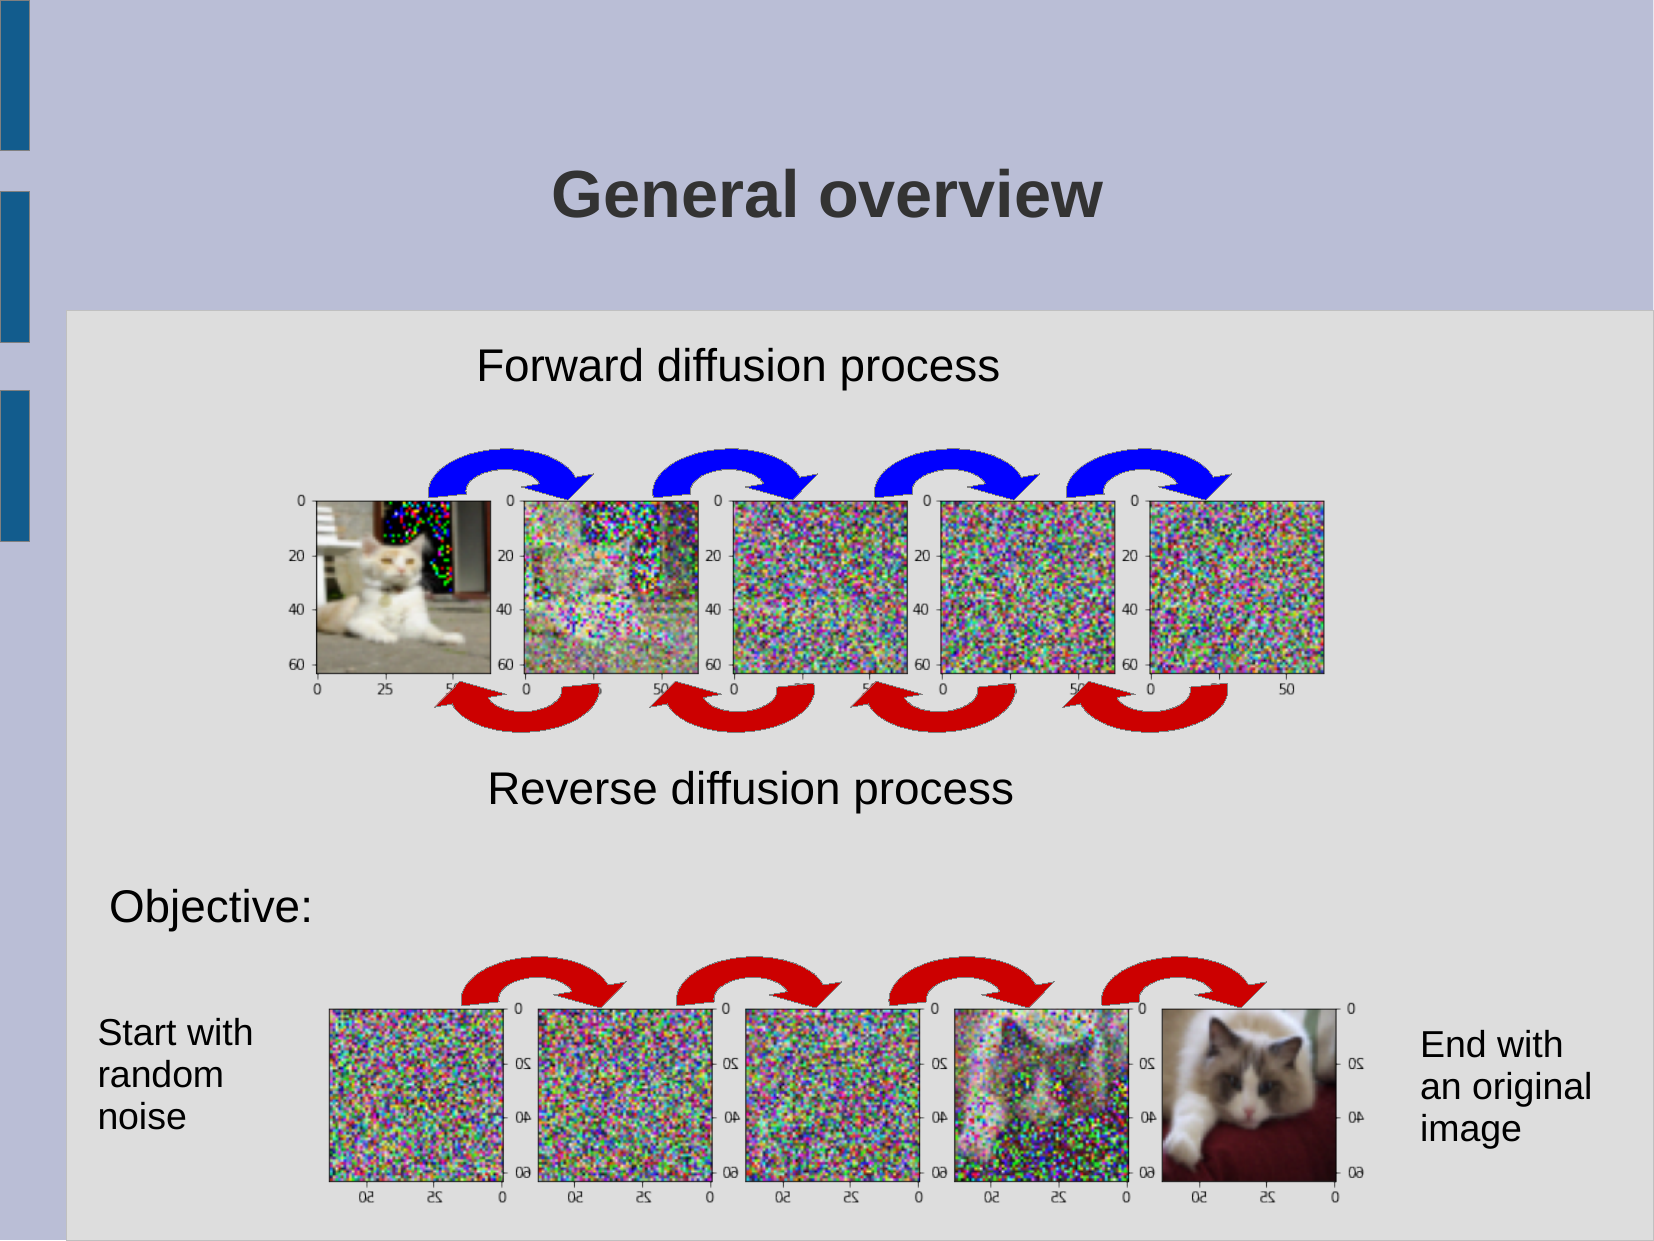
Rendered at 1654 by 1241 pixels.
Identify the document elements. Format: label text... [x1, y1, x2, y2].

text_box [888, 956, 1055, 1008]
text_box [874, 448, 1040, 501]
text_box [850, 681, 1016, 733]
text_box [676, 956, 842, 1008]
text_box [1062, 681, 1228, 733]
text_box [428, 448, 594, 501]
text_box [1101, 956, 1267, 1008]
text_box [1066, 448, 1232, 501]
text_box [461, 956, 627, 1008]
picture [200, 862, 1455, 1241]
text_box Start with random noise [82, 1003, 296, 1145]
text_box [652, 448, 818, 501]
text_box End with an original image [1405, 1015, 1630, 1199]
text_box [649, 681, 815, 733]
title General overview [121, 91, 1534, 299]
text_box Reverse diffusion process [472, 755, 1182, 837]
text_box Forward diffusion process [448, 332, 1158, 414]
text_box Objective: [94, 874, 461, 940]
text_box [434, 681, 600, 733]
picture [199, 354, 1453, 827]
